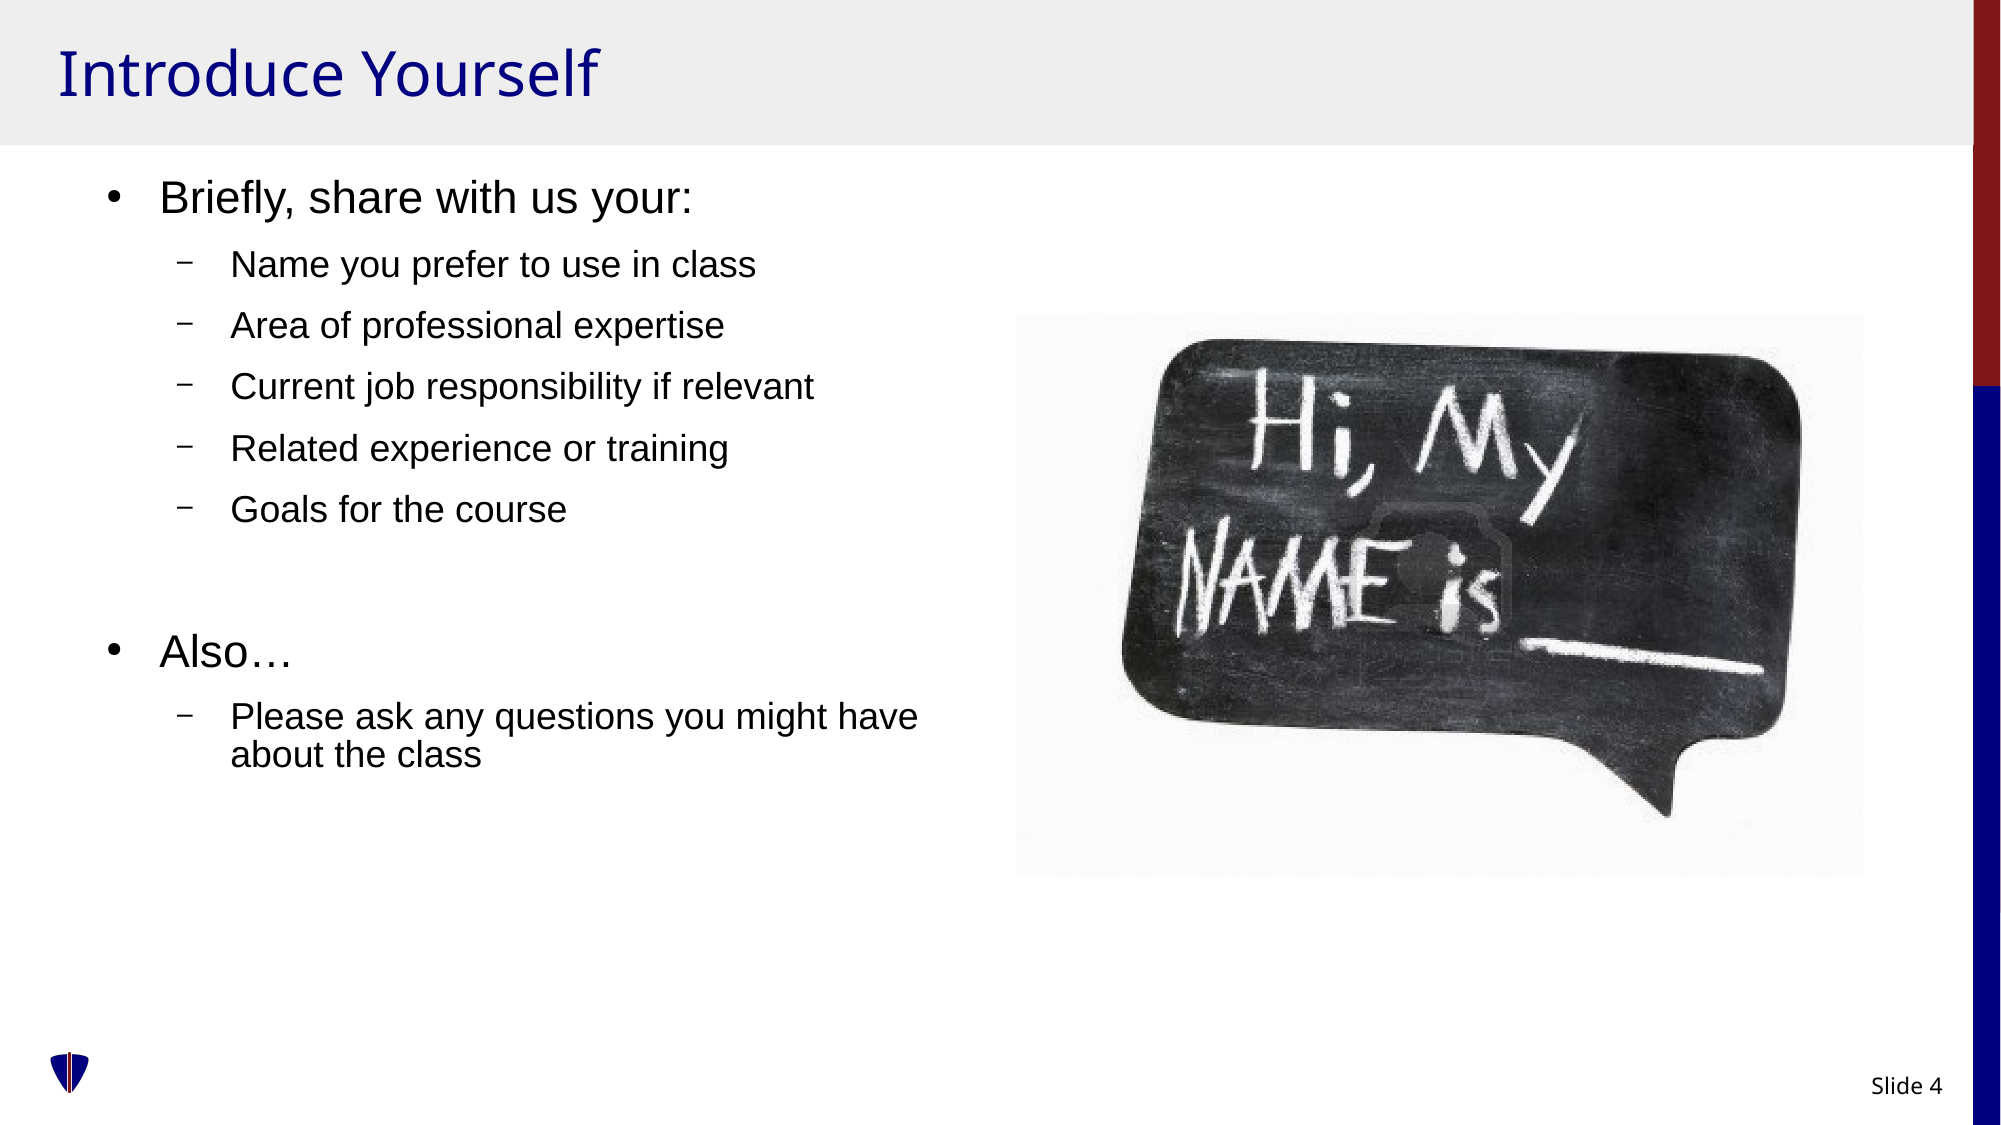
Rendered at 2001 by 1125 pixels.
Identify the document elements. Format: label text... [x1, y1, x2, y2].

picture [1016, 313, 1863, 877]
title Introduce Yourself [0, 0, 1974, 146]
picture [50, 1052, 89, 1093]
list Briefly, share with us your: Name you prefer to use in class Area of professional expertise Current job responsibility if relevant Related experience or training Goals for the course Also… Please ask any questions you might have about the class [88, 177, 1004, 1034]
